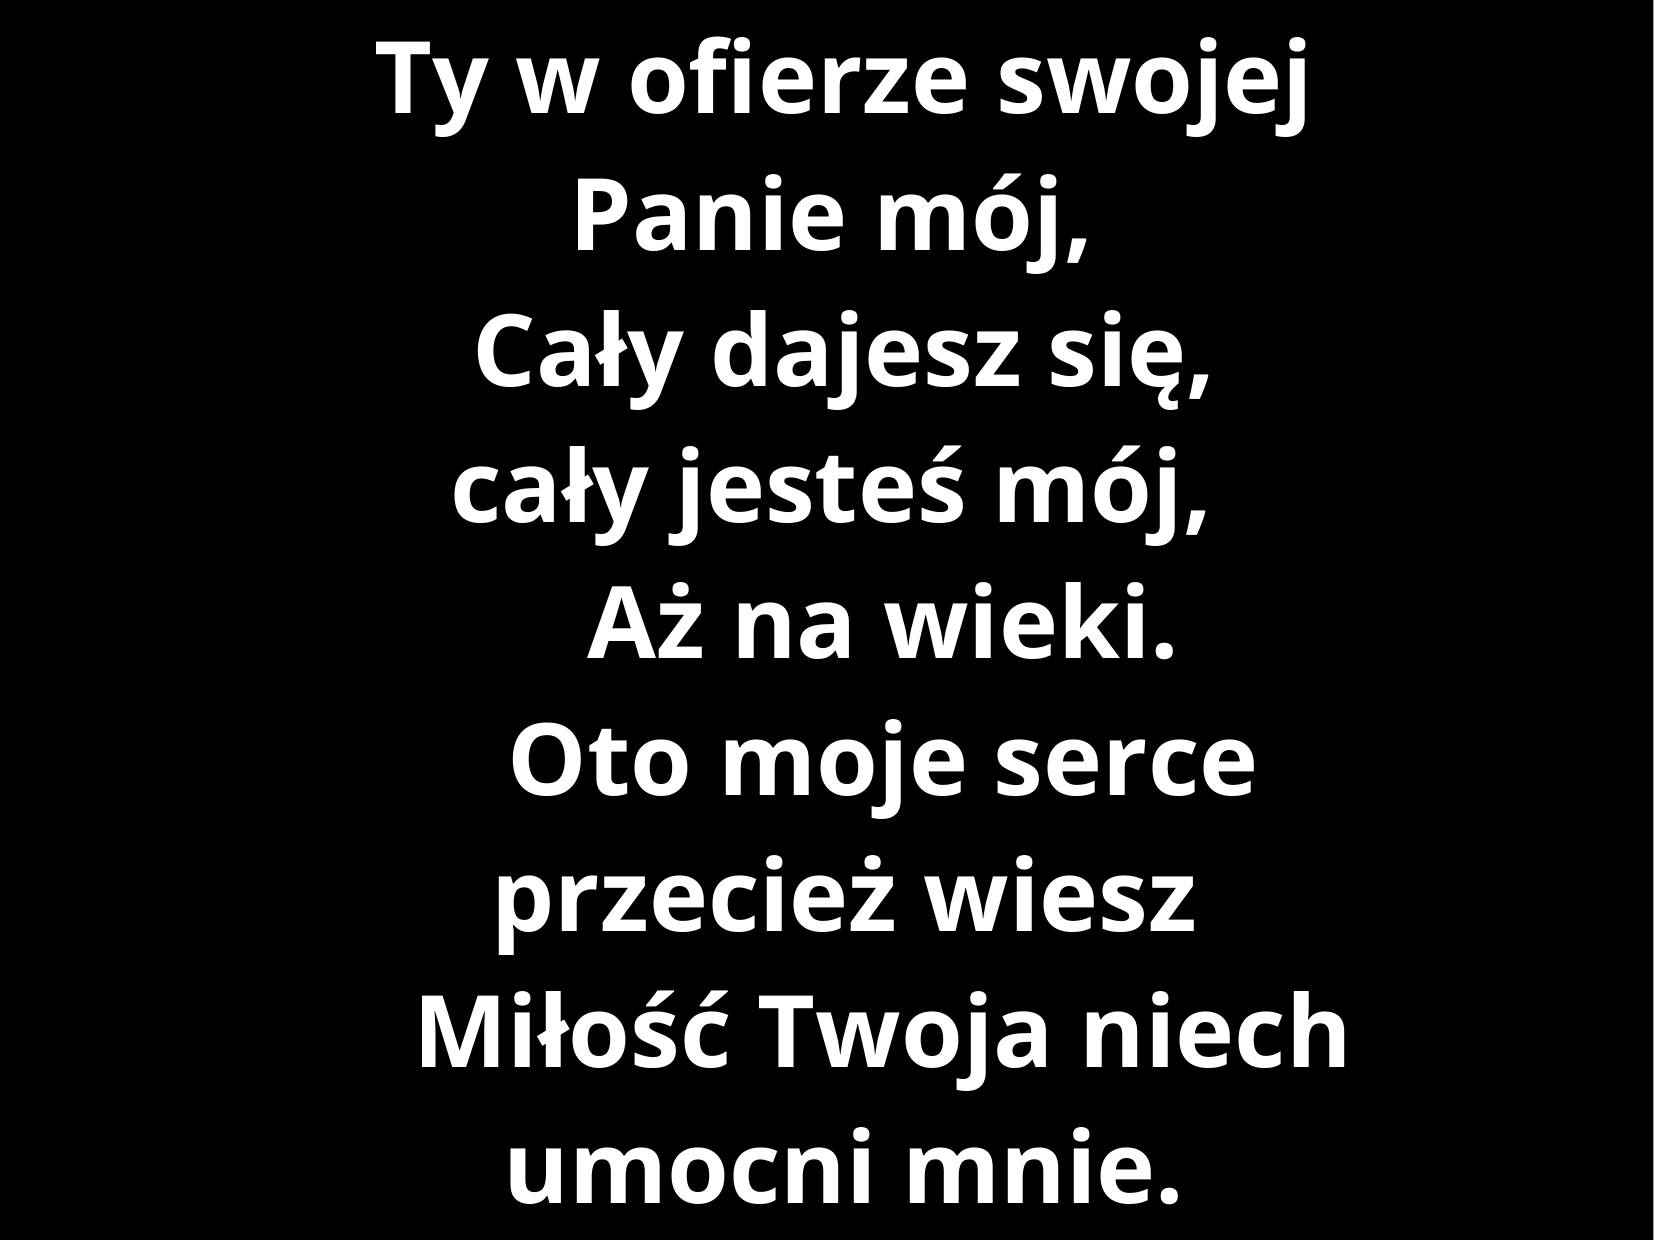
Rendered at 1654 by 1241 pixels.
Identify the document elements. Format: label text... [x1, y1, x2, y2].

subtitle Ty w ofierze swojej Panie mój, Cały dajesz się, cały jesteś mój, Aż na wieki. Oto moje serce przecież wiesz Miłość Twoja niech umocni mnie. [0, 0, 1654, 1241]
